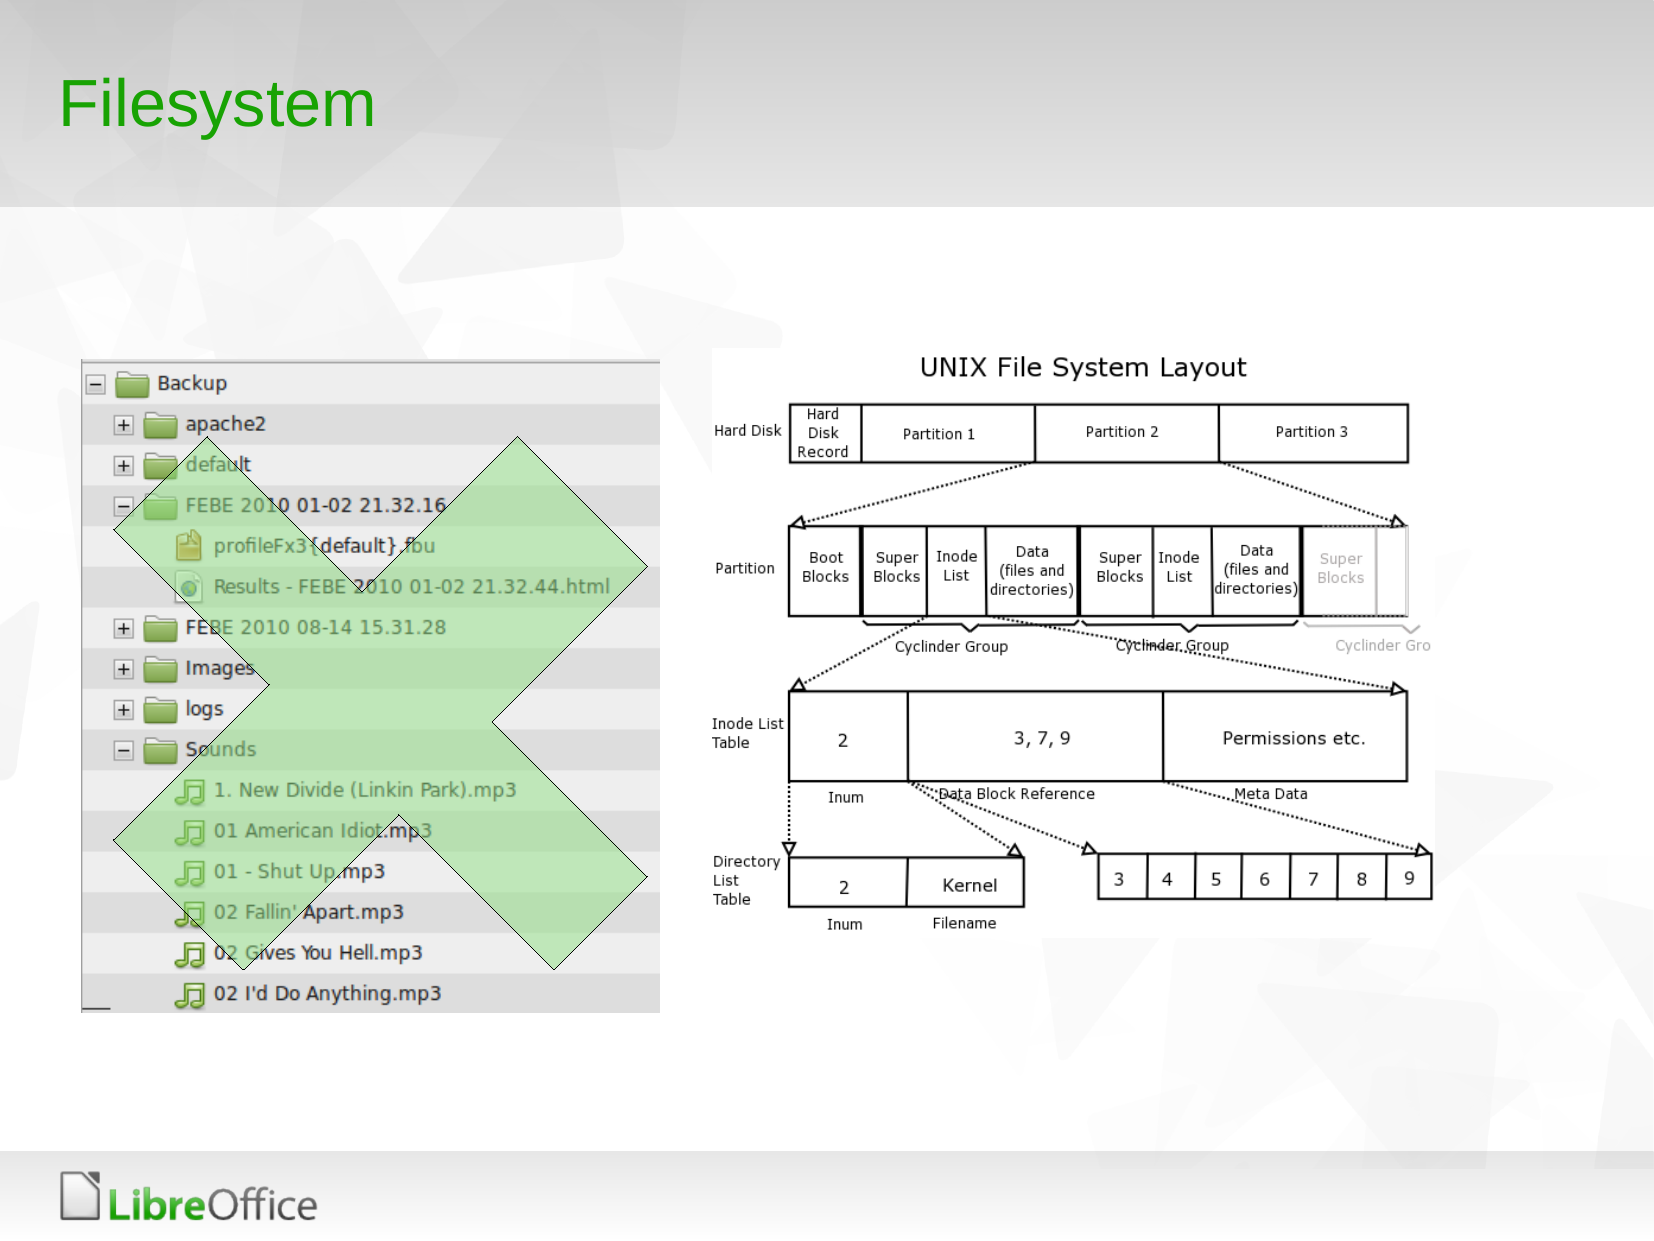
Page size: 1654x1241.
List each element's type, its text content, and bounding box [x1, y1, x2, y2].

title Filesystem [59, 29, 1595, 178]
text_box [113, 436, 648, 970]
picture [41, 1152, 337, 1240]
picture [0, 0, 1654, 1169]
